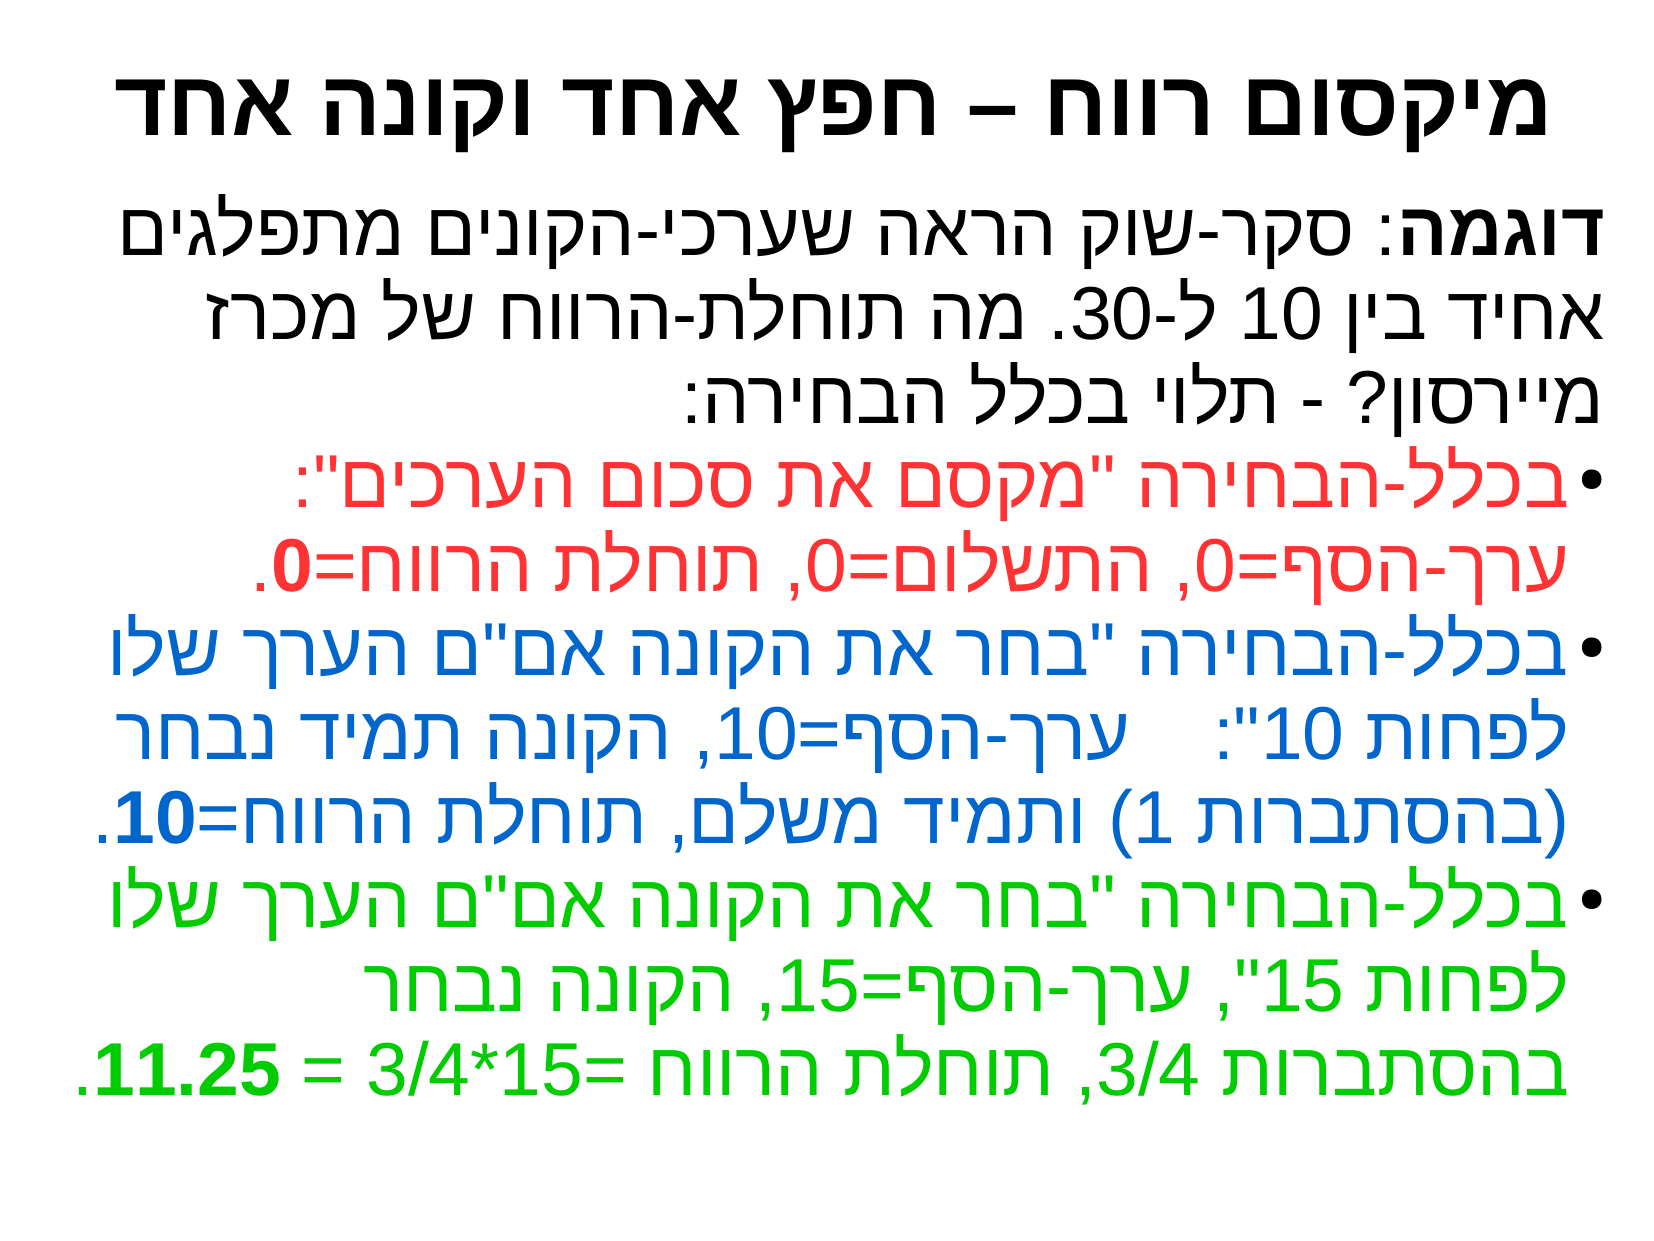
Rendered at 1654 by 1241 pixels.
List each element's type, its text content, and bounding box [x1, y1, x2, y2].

title מיקסום רווח – חפץ אחד וקונה אחד [15, 0, 1654, 215]
text_box דוגמה: סקר-שוק הראה שערכי-הקונים מתפלגים אחיד בין 10 ל-30. מה תוחלת-הרווח של מכרז מיירסון? - תלוי בכלל הבחירה: בכלל-הבחירה "מקסם את סכום הערכים": ערך-הסף=0, התשלום=0, תוחלת הרווח=0. בכלל-הבחירה "בחר את הקונה אם"ם הערך שלו לפחות 10": ערך-הסף=10, הקונה תמיד נבחר (בהסתברות 1) ותמיד משלם, תוחלת הרווח=10. בכלל-הבחירה "בחר את הקונה אם"ם הערך שלו לפחות 15", ערך-הסף=15, הקונה נבחר בהסתברות 3/4, תוחלת הרווח =15*3/4 = 11.25. [45, 180, 1621, 1191]
